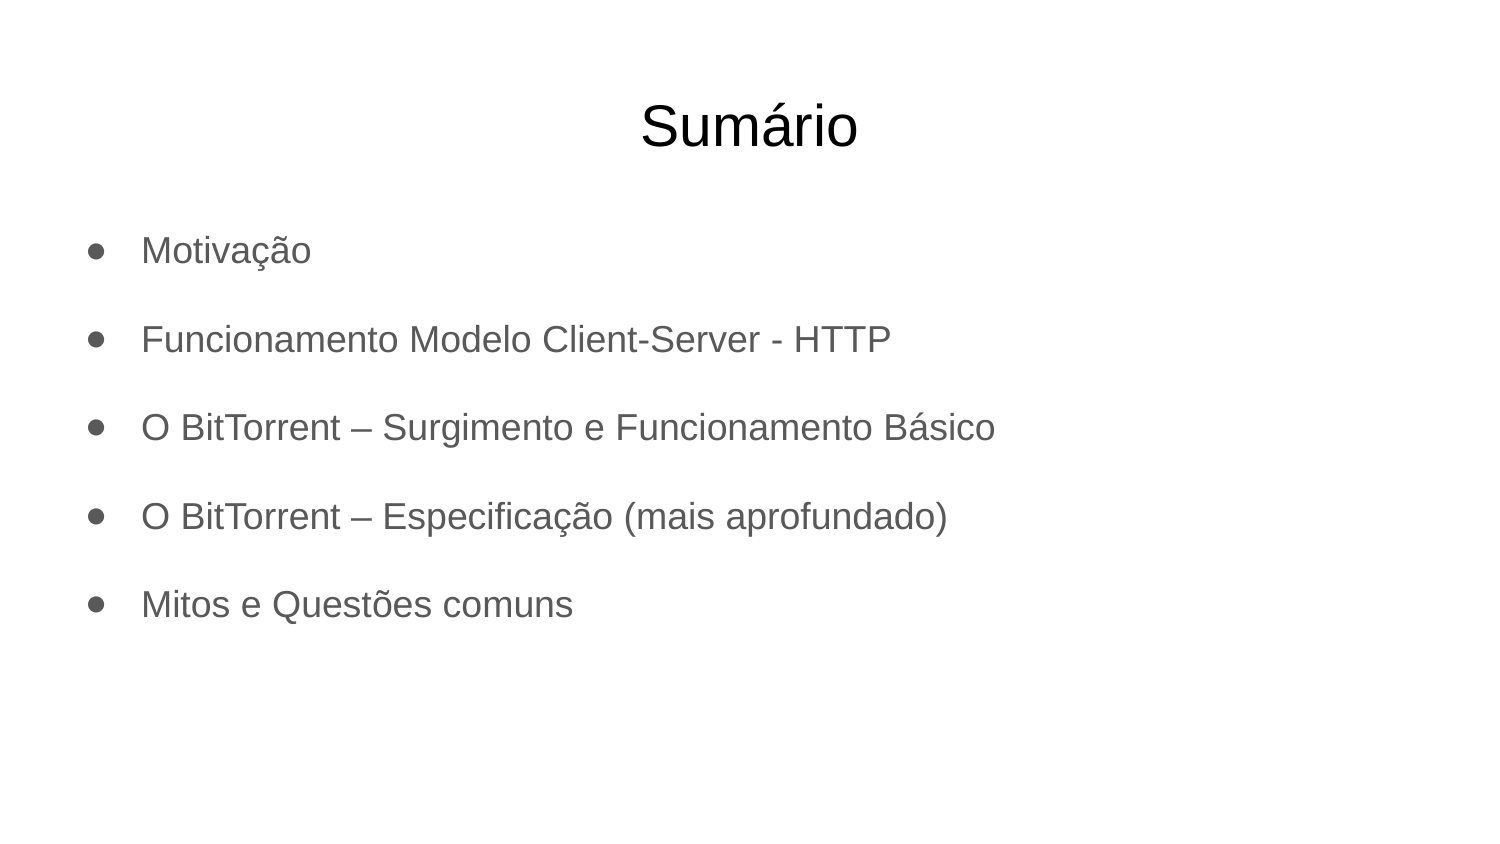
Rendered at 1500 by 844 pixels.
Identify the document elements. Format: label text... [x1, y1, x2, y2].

list Motivação Funcionamento Modelo Client-Server - HTTP O BitTorrent – Surgimento e Funcionamento Básico O BitTorrent – Especificação (mais aprofundado) Mitos e Questões comuns [51, 189, 1449, 750]
title Sumário [51, 72, 1449, 167]
